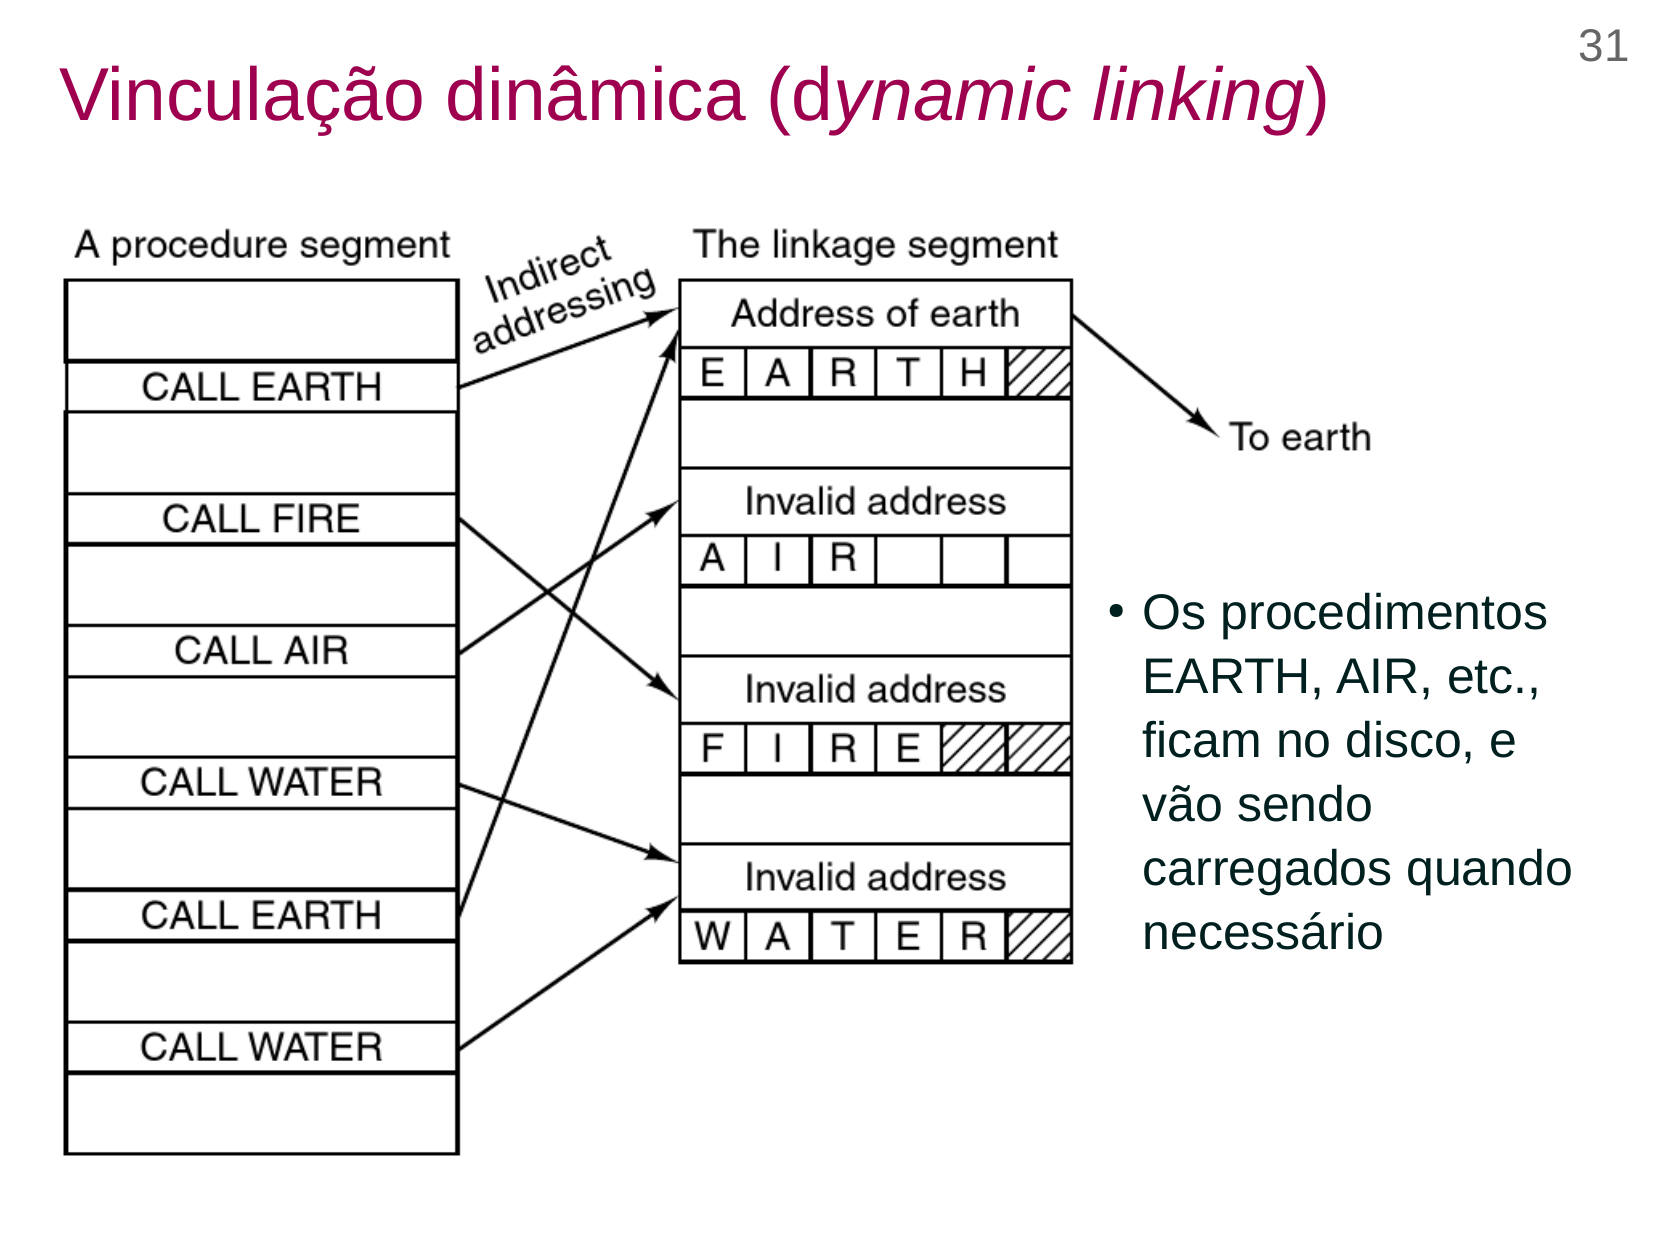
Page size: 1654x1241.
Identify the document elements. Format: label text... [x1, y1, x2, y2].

title Vinculação dinâmica (dynamic linking) [59, 29, 1595, 148]
list Os procedimentos EARTH, AIR, etc., ficam no disco, e vão sendo carregados quando necessário [1107, 575, 1595, 1211]
picture [59, 221, 1380, 1167]
